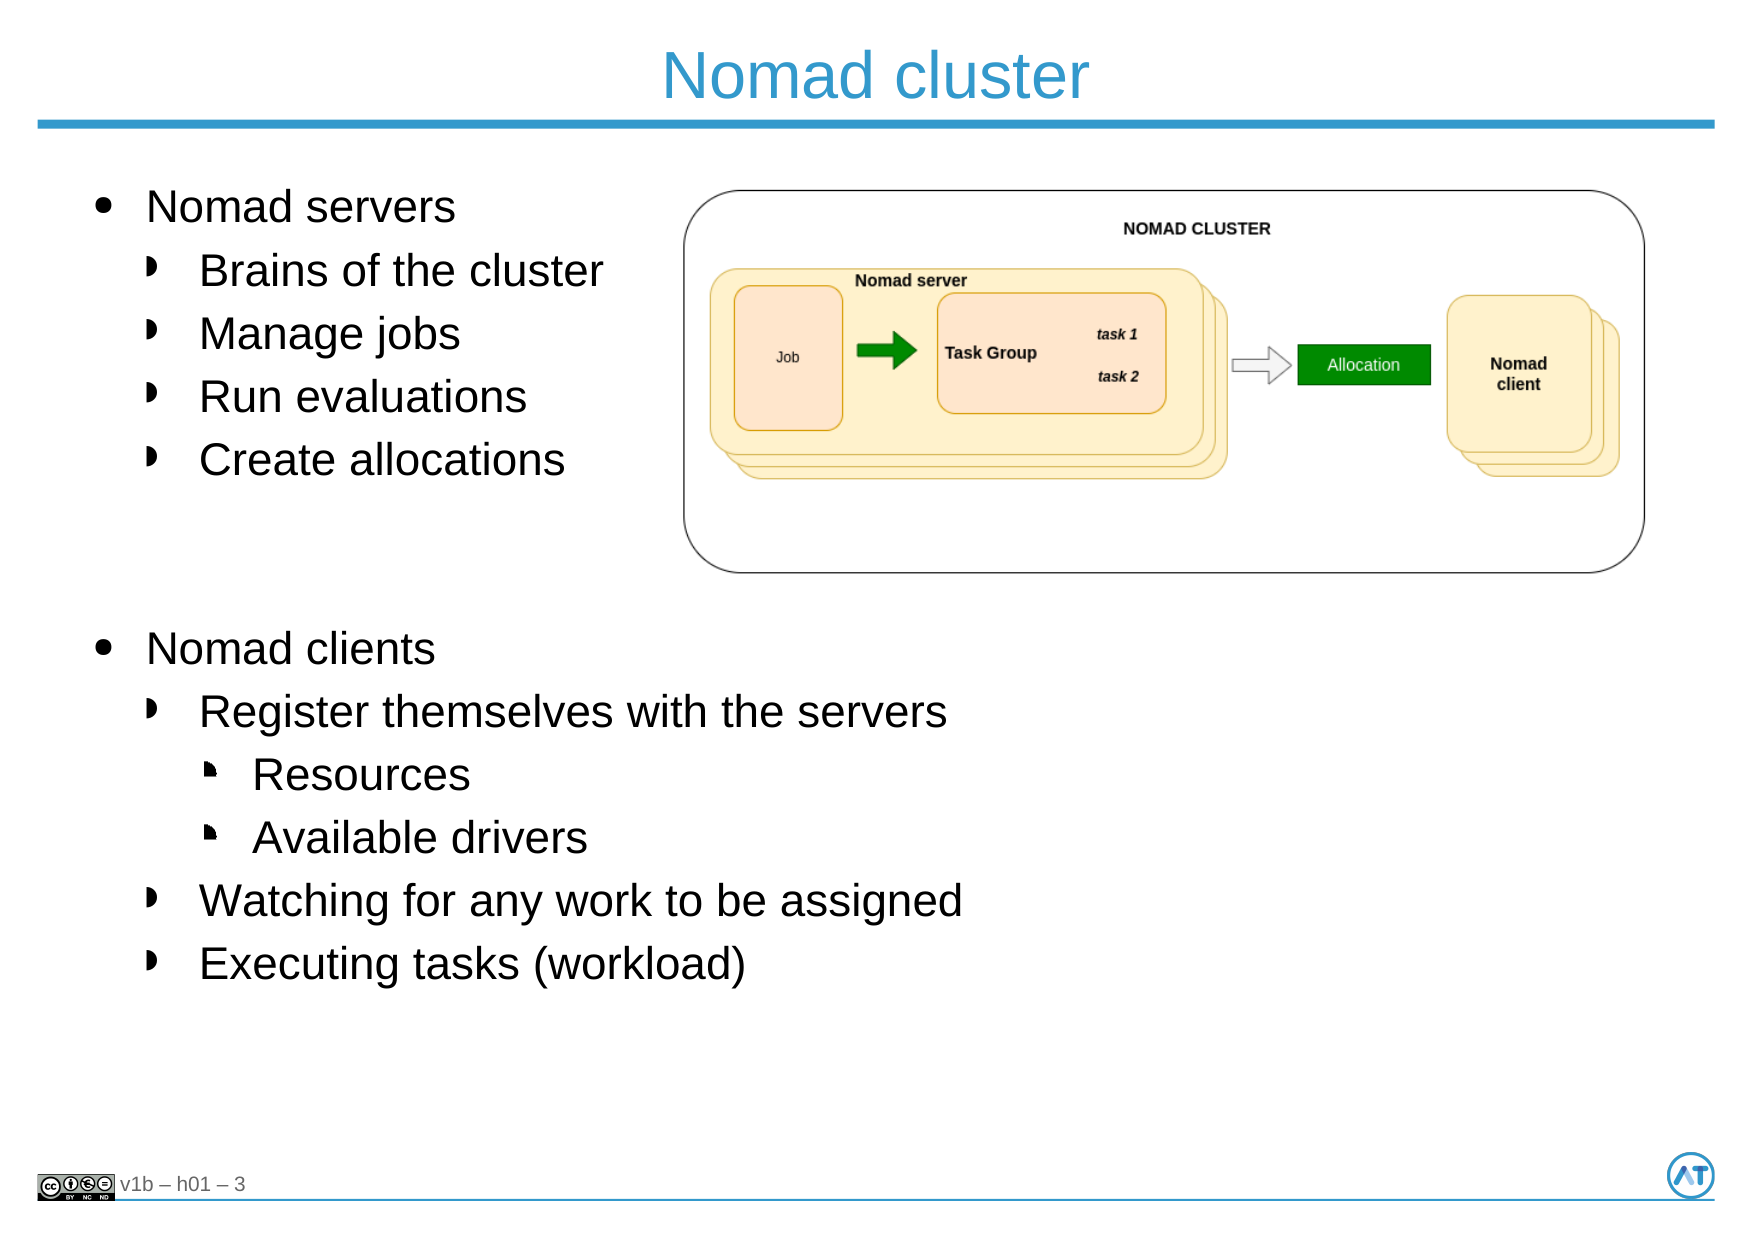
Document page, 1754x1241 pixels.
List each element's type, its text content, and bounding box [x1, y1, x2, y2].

picture [675, 149, 1680, 600]
text_box Nomad cluster [37, 38, 1715, 122]
picture [1667, 1152, 1715, 1199]
picture [37, 1174, 115, 1201]
text_box Nomad servers Brains of the cluster Manage jobs Run evaluations Create allocations Nomad clients Register themselves with the servers Resources Available drivers Watching for any work to be assigned Executing tasks (workload) [75, 181, 1051, 919]
